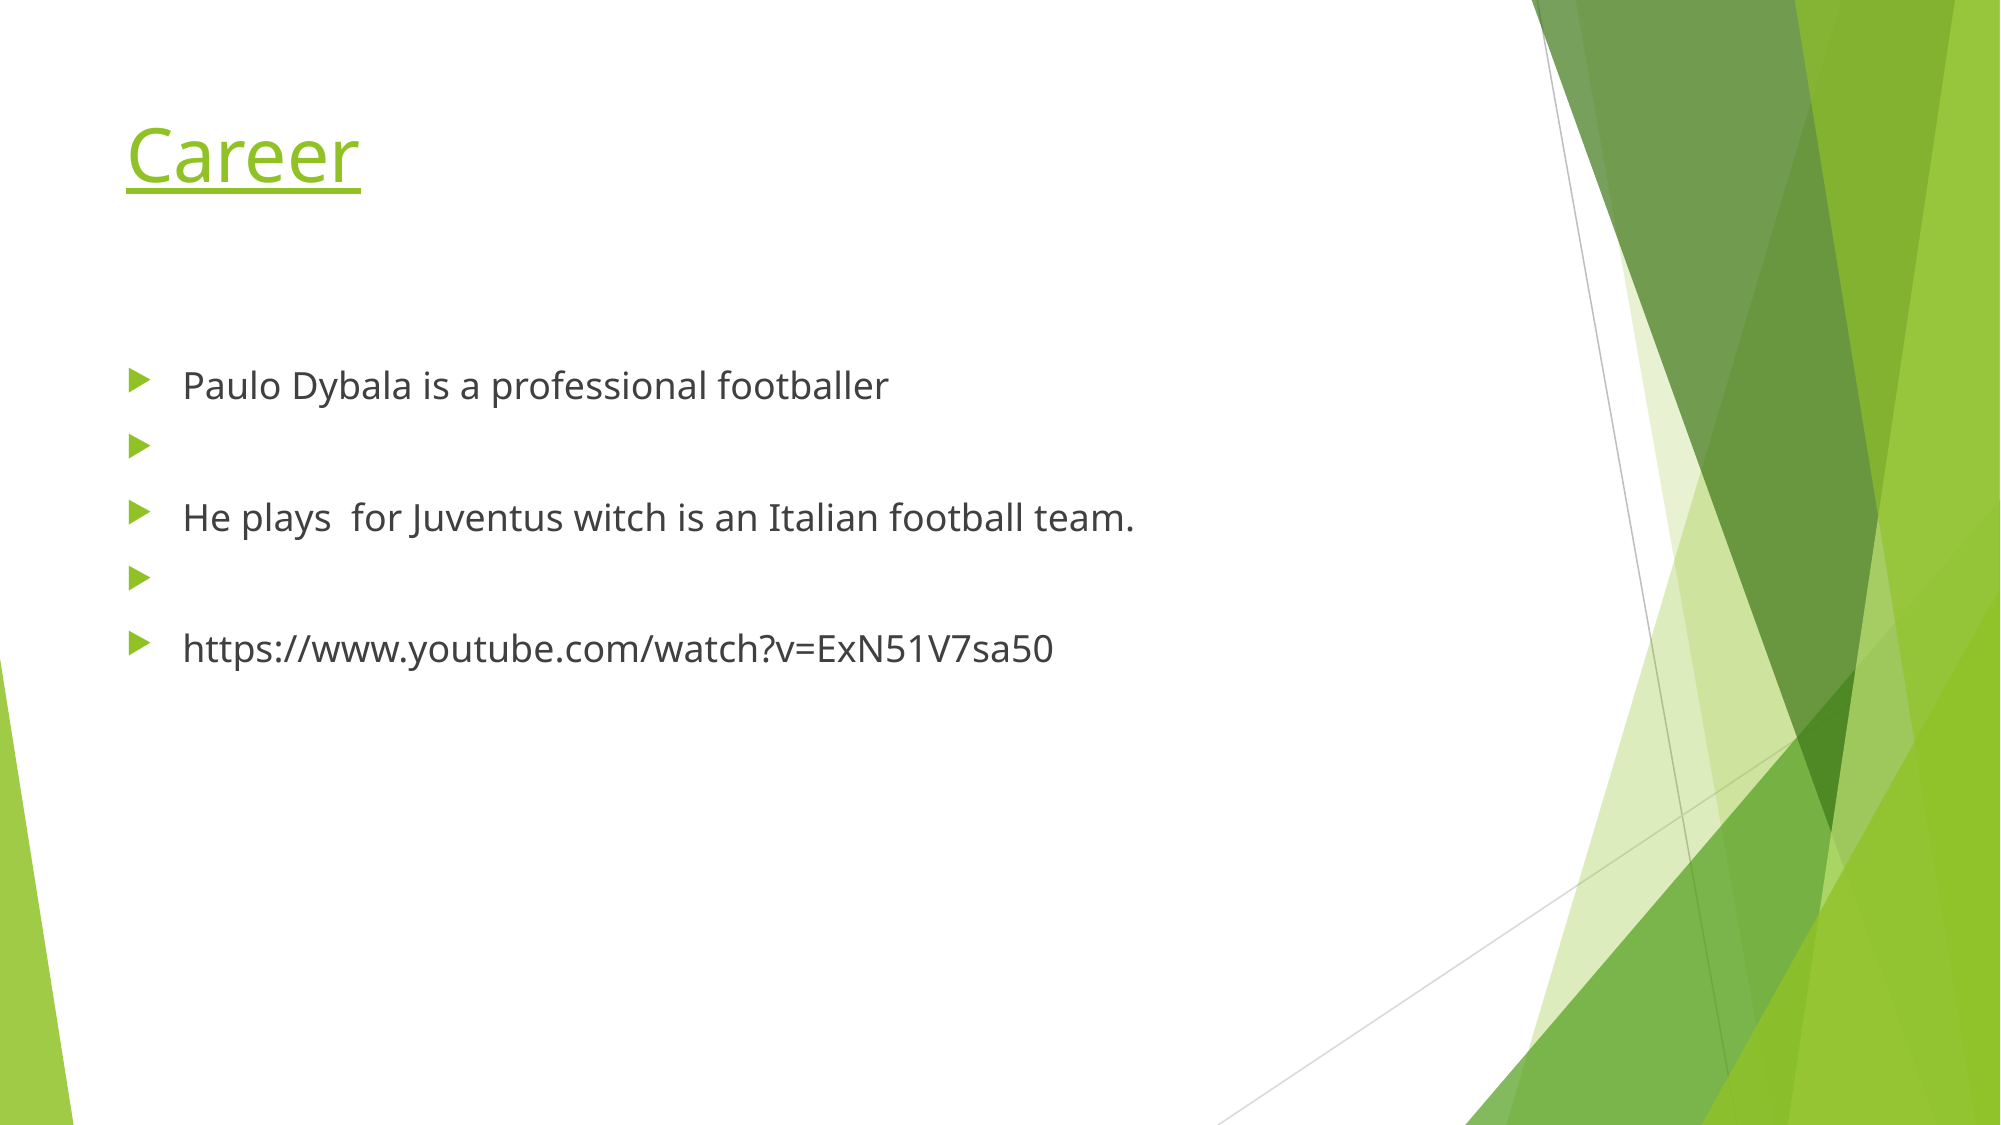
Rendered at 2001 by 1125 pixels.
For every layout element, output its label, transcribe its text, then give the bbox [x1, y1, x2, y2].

title Career [111, 99, 1522, 317]
list Paulo Dybala is a professional footballer He plays for Juventus witch is an Italian football team. https://www.youtube.com/watch?v=ExN51V7sa50 [111, 354, 1522, 992]
